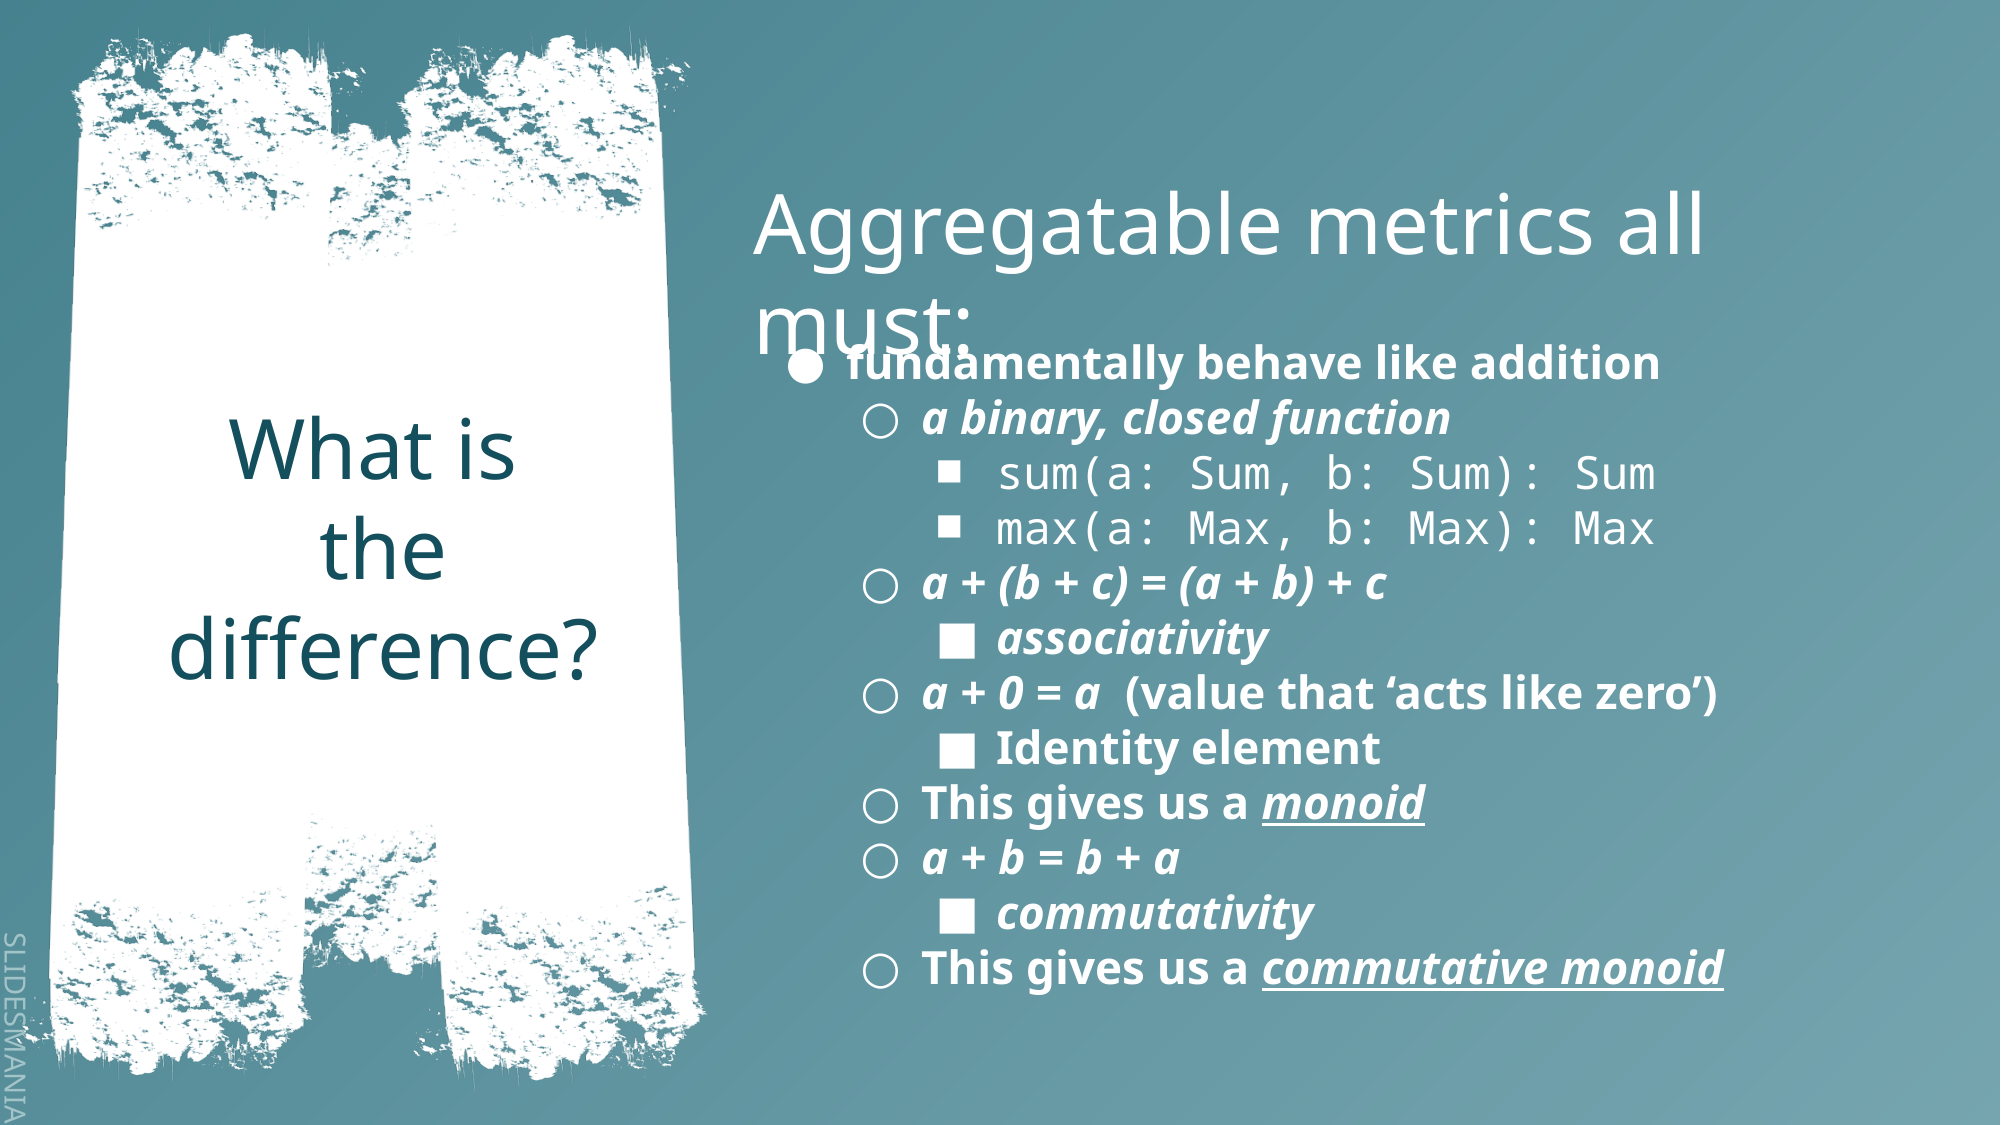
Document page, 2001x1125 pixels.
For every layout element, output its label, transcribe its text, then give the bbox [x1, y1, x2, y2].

picture [16, 23, 708, 1092]
title Aggregatable metrics all must: [733, 151, 1946, 277]
title What is the difference? [83, 162, 684, 931]
list fundamentally behave like addition a binary, closed function sum(a: Sum, b: Sum): Sum max(a: Max, b: Max): Max a + (b + c) = (a + b) + c associativity a + 0 = a (value that ‘acts like zero’) Identity element This gives us a monoid a + b = b + a commutativity This gives us a commutative monoid [751, 313, 1896, 1047]
